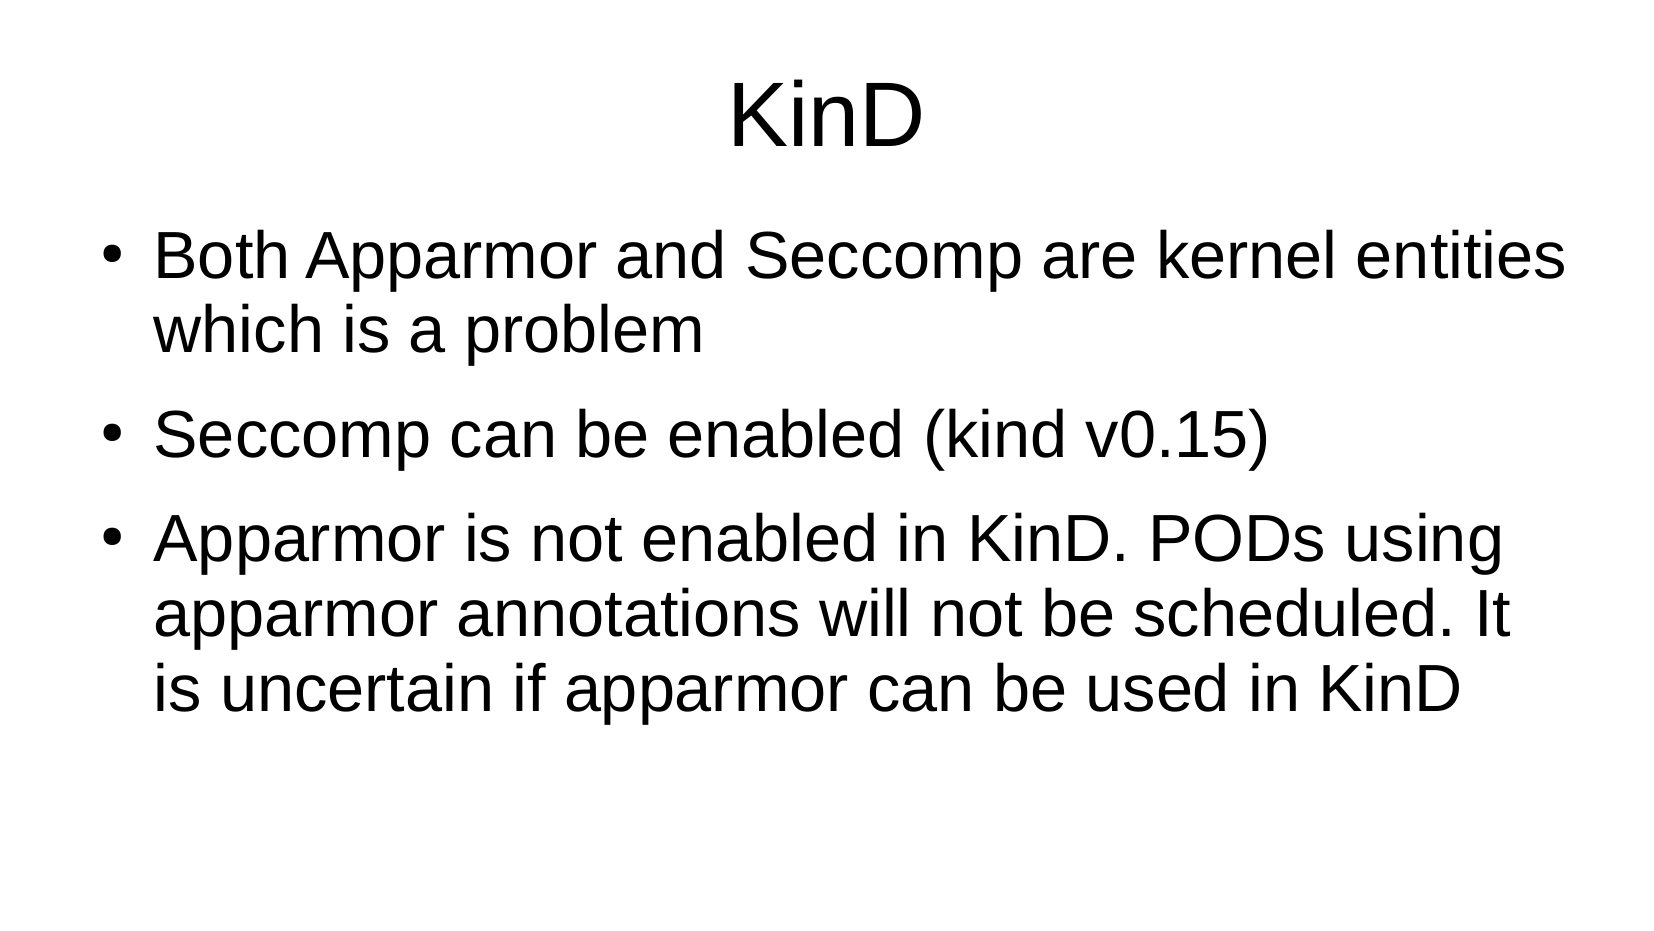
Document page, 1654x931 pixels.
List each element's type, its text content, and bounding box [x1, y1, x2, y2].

title KinD [82, 37, 1571, 193]
list Both Apparmor and Seccomp are kernel entities which is a problem Seccomp can be enabled (kind v0.15) Apparmor is not enabled in KinD. PODs using apparmor annotations will not be scheduled. It is uncertain if apparmor can be used in KinD [82, 217, 1571, 758]
